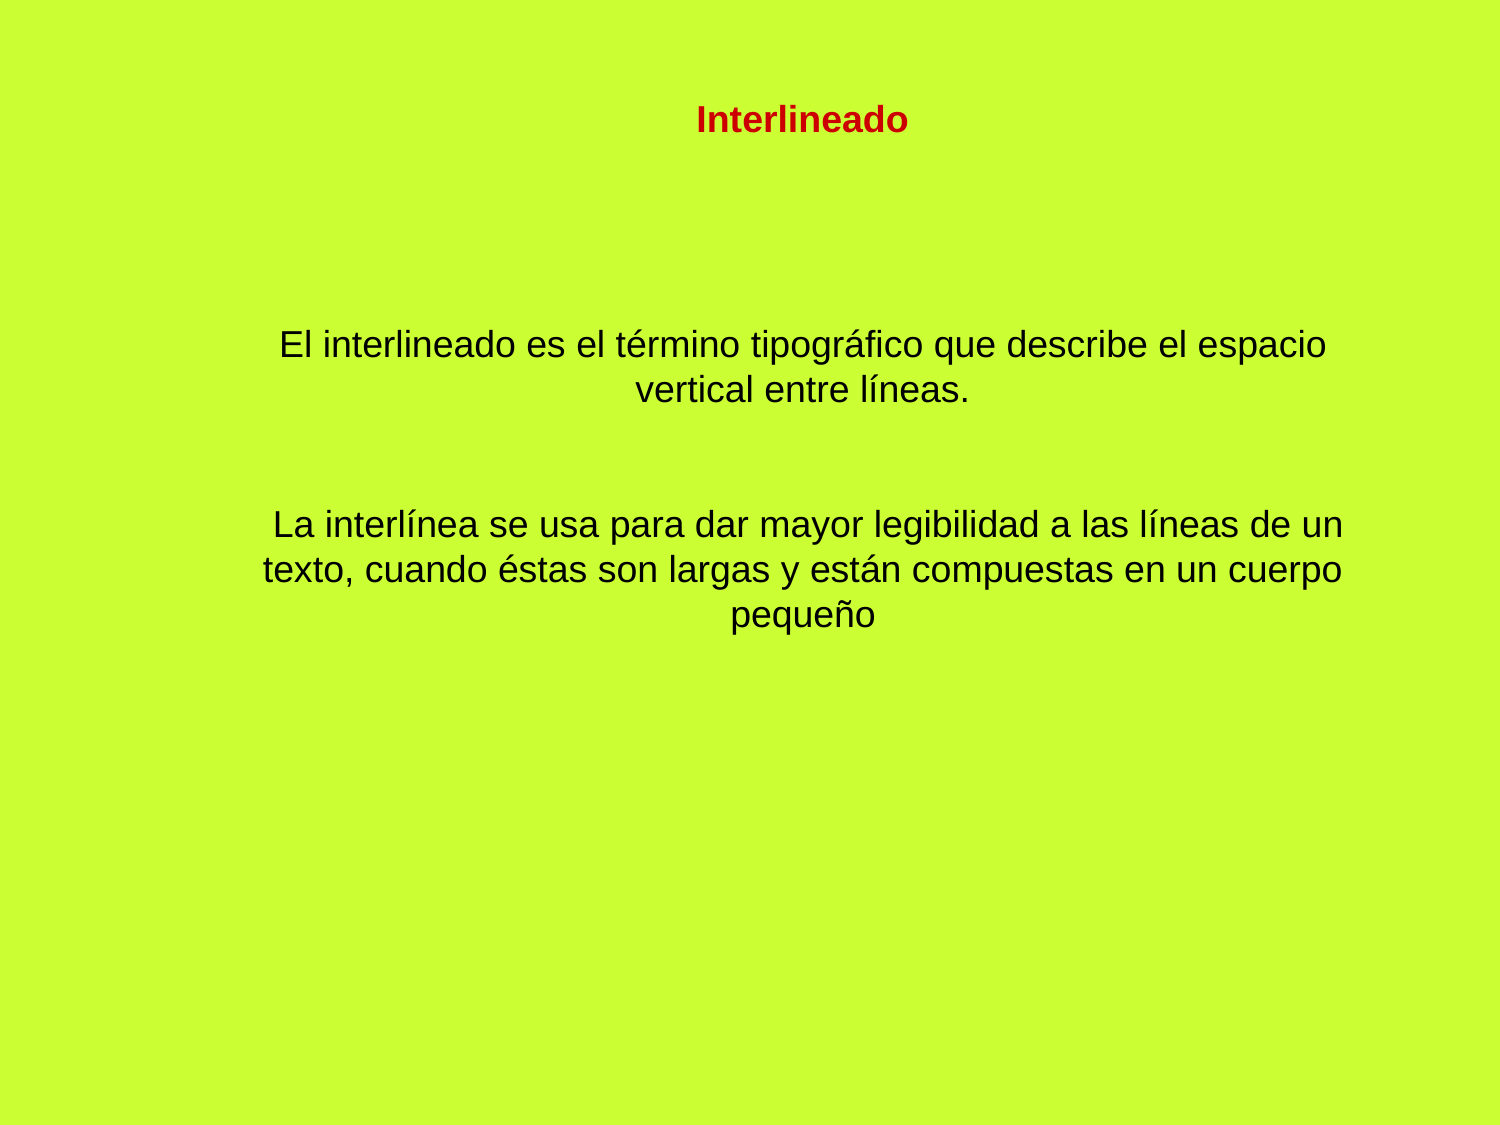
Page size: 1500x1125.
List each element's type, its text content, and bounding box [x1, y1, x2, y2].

text_box Interlineado El interlineado es el término tipográfico que describe el espacio vertical entre líneas. La interlínea se usa para dar mayor legibilidad a las líneas de un texto, cuando éstas son largas y están compuestas en un cuerpo pequeño [230, 86, 1376, 733]
